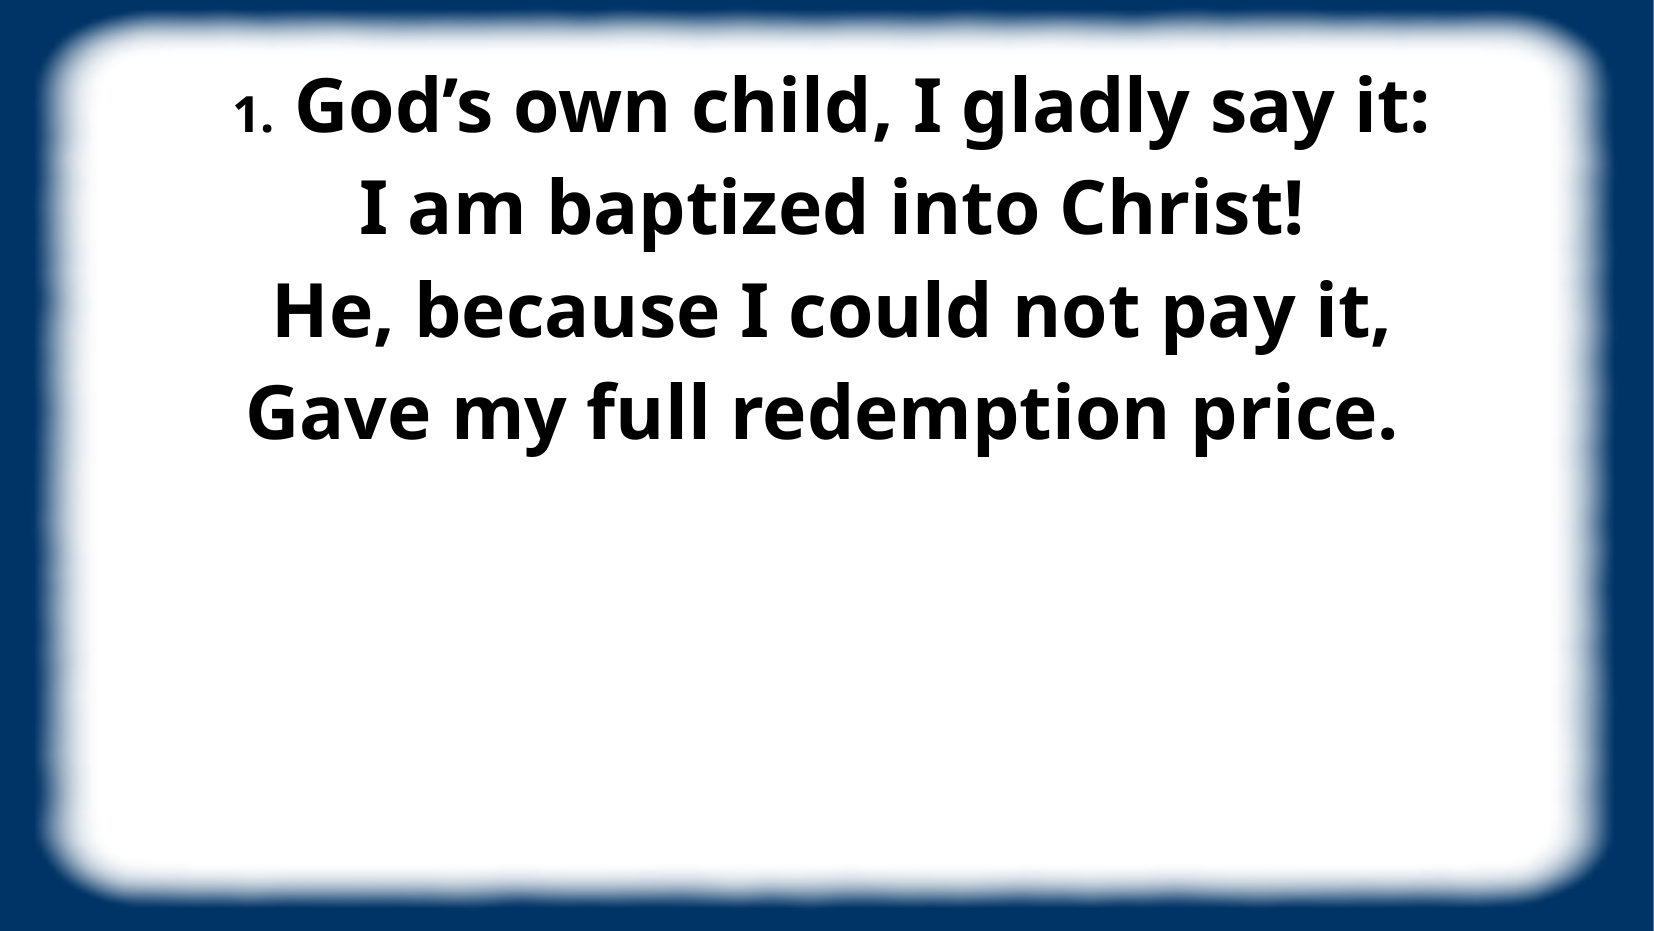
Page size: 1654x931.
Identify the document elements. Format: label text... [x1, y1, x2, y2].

picture [0, 0, 1654, 931]
text_box 1. God’s own child, I gladly say it: I am baptized into Christ! He, because I could not pay it, Gave my full redemption price. [90, 45, 1576, 458]
